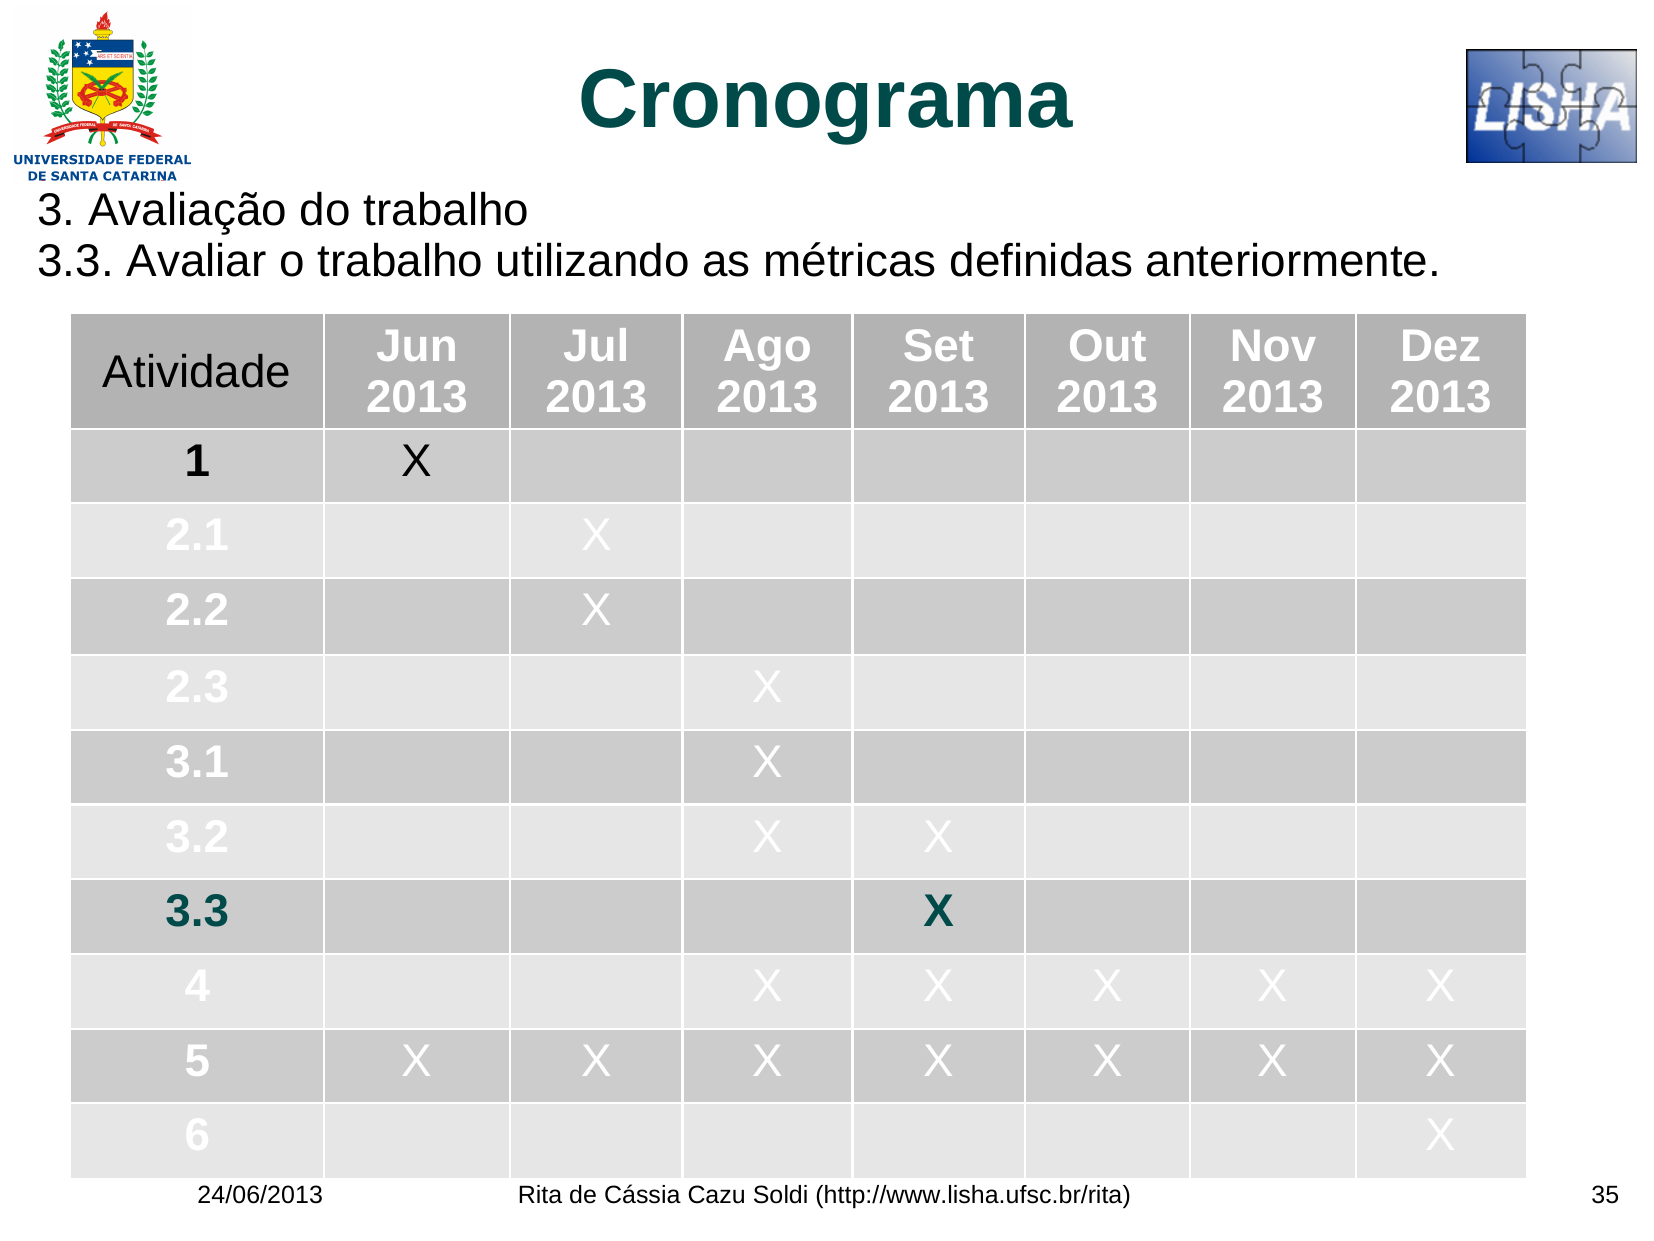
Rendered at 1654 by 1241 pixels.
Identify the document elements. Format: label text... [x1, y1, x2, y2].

title Cronograma [190, 27, 1461, 183]
table_cell X [1357, 1030, 1526, 1102]
table_cell X [1026, 955, 1189, 1028]
table_cell [511, 806, 681, 878]
table_cell [684, 579, 851, 654]
table_cell X [1191, 1030, 1355, 1102]
table_cell X [684, 731, 851, 803]
table_cell 4 [71, 955, 323, 1028]
table_cell [1191, 1104, 1355, 1178]
table_cell X [1026, 1030, 1189, 1102]
table_cell [325, 656, 509, 729]
table_cell [1026, 1104, 1189, 1178]
table_header Jul 2013 [511, 314, 681, 428]
table_cell 3.3 [71, 880, 323, 953]
table_cell [854, 731, 1024, 803]
table_cell [511, 880, 681, 953]
table_cell [854, 430, 1024, 502]
table_cell [1357, 880, 1526, 953]
table_cell 3.1 [71, 731, 323, 803]
table_cell X [1357, 955, 1526, 1028]
table_cell X [1357, 1104, 1526, 1178]
table_cell [511, 1104, 681, 1178]
table_cell [684, 880, 851, 953]
table_cell X [684, 1030, 851, 1102]
table_cell X [854, 806, 1024, 878]
picture [13, 6, 191, 181]
table_cell [1191, 656, 1355, 729]
table_header Atividade [71, 314, 323, 428]
picture [1466, 49, 1637, 163]
table_cell [325, 1104, 509, 1178]
table_cell X [854, 880, 1024, 953]
table_cell [1191, 504, 1355, 577]
table_cell [1191, 731, 1355, 803]
table_cell [1357, 430, 1526, 502]
table_cell 1 [71, 430, 323, 502]
table_cell [511, 955, 681, 1028]
table_cell [1026, 806, 1189, 878]
table_cell [325, 579, 509, 654]
table_cell [1026, 656, 1189, 729]
table_cell [854, 656, 1024, 729]
table_cell [1357, 579, 1526, 654]
table_cell [325, 955, 509, 1028]
table_cell X [325, 1030, 509, 1102]
table_cell 2.3 [71, 656, 323, 729]
table_cell [1191, 579, 1355, 654]
table_cell [511, 731, 681, 803]
table_cell [325, 880, 509, 953]
table_cell [325, 806, 509, 878]
table_cell [684, 430, 851, 502]
table_cell [1357, 504, 1526, 577]
table_cell X [511, 579, 681, 654]
table_cell [325, 731, 509, 803]
table_cell 6 [71, 1104, 323, 1178]
table_cell [511, 430, 681, 502]
table_header Jun 2013 [325, 314, 509, 428]
table_cell [1026, 579, 1189, 654]
table_cell [325, 504, 509, 577]
table_cell 5 [71, 1030, 323, 1102]
table_cell [1191, 880, 1355, 953]
table_cell X [684, 806, 851, 878]
table_cell [1026, 430, 1189, 502]
table_cell [1026, 731, 1189, 803]
table_header Set 2013 [854, 314, 1024, 428]
table_cell X [511, 1030, 681, 1102]
table_cell [854, 1104, 1024, 1178]
table_cell X [1191, 955, 1355, 1028]
table_cell X [511, 504, 681, 577]
table_header Ago 2013 [684, 314, 851, 428]
table_cell 3.2 [71, 806, 323, 878]
table_cell [1026, 880, 1189, 953]
table_cell [1191, 806, 1355, 878]
table_cell [1357, 806, 1526, 878]
table_header Out 2013 [1026, 314, 1189, 428]
table_cell X [854, 1030, 1024, 1102]
table_cell X [684, 955, 851, 1028]
table_cell [511, 656, 681, 729]
table_cell [854, 504, 1024, 577]
table_cell [1357, 656, 1526, 729]
table_cell [1357, 731, 1526, 803]
table_cell [854, 579, 1024, 654]
table_cell X [684, 656, 851, 729]
table_cell [684, 1104, 851, 1178]
table_cell X [325, 430, 509, 502]
table_header Dez 2013 [1357, 314, 1526, 428]
table_cell [1191, 430, 1355, 502]
table_cell [684, 504, 851, 577]
table_cell 2.2 [71, 579, 323, 654]
table_header Nov 2013 [1191, 314, 1355, 428]
table_cell X [854, 955, 1024, 1028]
table_cell [1026, 504, 1189, 577]
list 3. Avaliação do trabalho 3.3. Avaliar o trabalho utilizando as métricas definidas anteriormente. [37, 183, 1613, 298]
table_cell 2.1 [71, 504, 323, 577]
